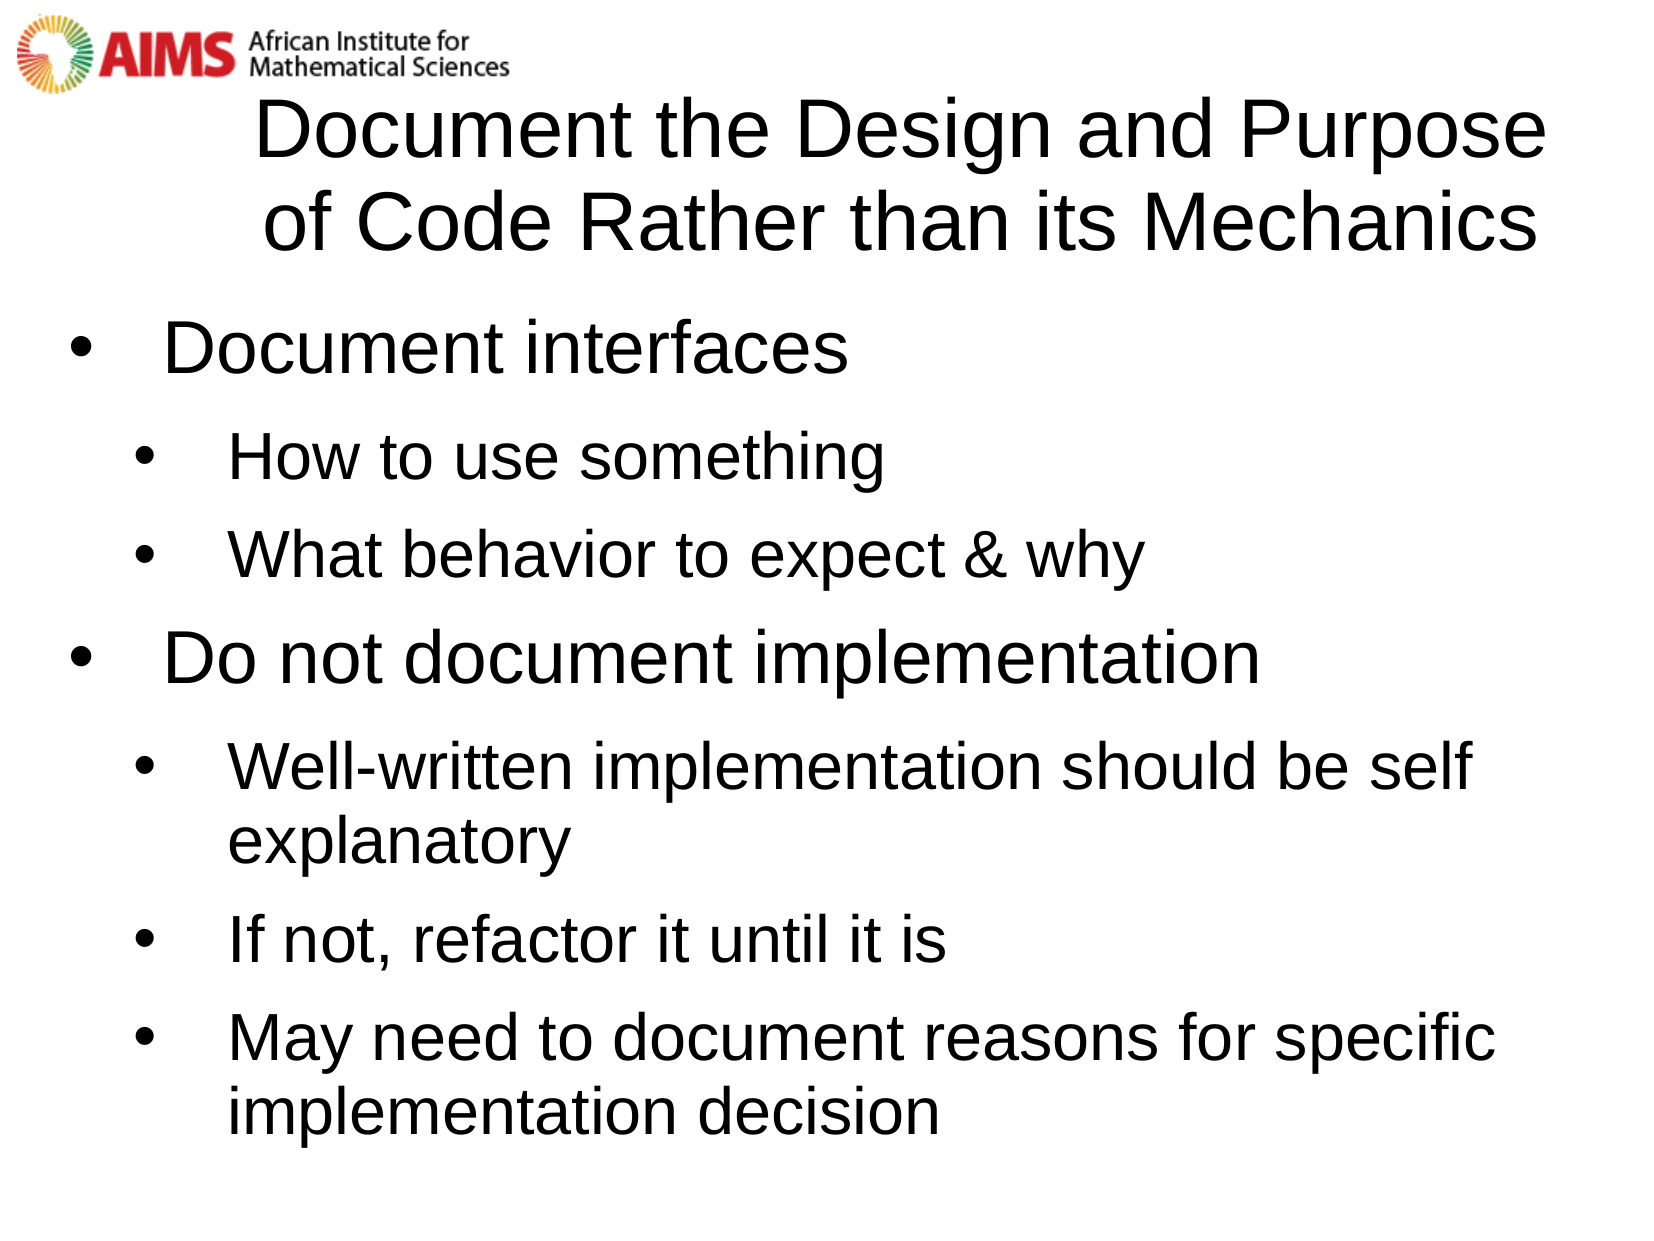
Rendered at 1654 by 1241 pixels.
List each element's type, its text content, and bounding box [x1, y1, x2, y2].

picture [17, 14, 511, 94]
title Document the Design and Purpose of Code Rather than its Mechanics [231, 73, 1572, 280]
list Document interfaces How to use something What behavior to expect & why Do not document implementation Well-written implementation should be self explanatory If not, refactor it until it is May need to document reasons for specific implementation decision [51, 298, 1602, 1241]
